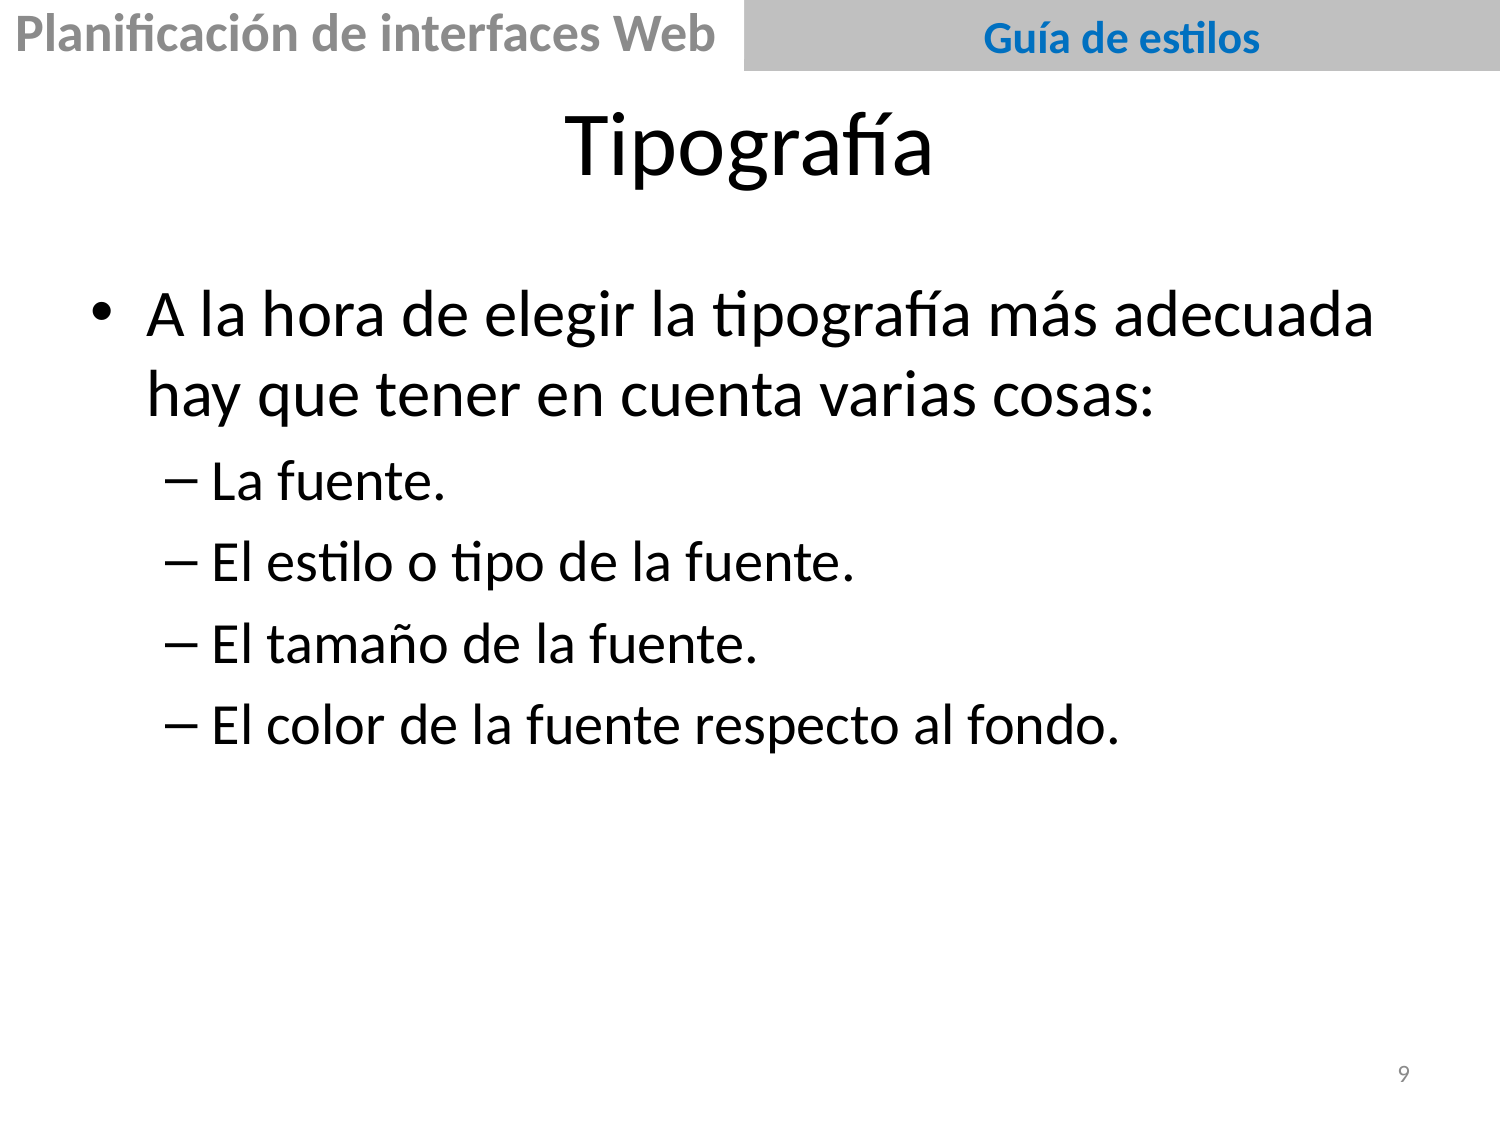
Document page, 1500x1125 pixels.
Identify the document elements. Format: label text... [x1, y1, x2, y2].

title Planificación de interfaces Web [0, 0, 745, 60]
slide_number <número> [1074, 1042, 1425, 1103]
list A la hora de elegir la tipografía más adecuada hay que tener en cuenta varias cosas: La fuente. El estilo o tipo de la fuente. El tamaño de la fuente. El color de la fuente respecto al fondo. [75, 262, 1425, 1005]
title Tipografía [75, 60, 1425, 233]
title Guía de estilos [744, 0, 1500, 71]
